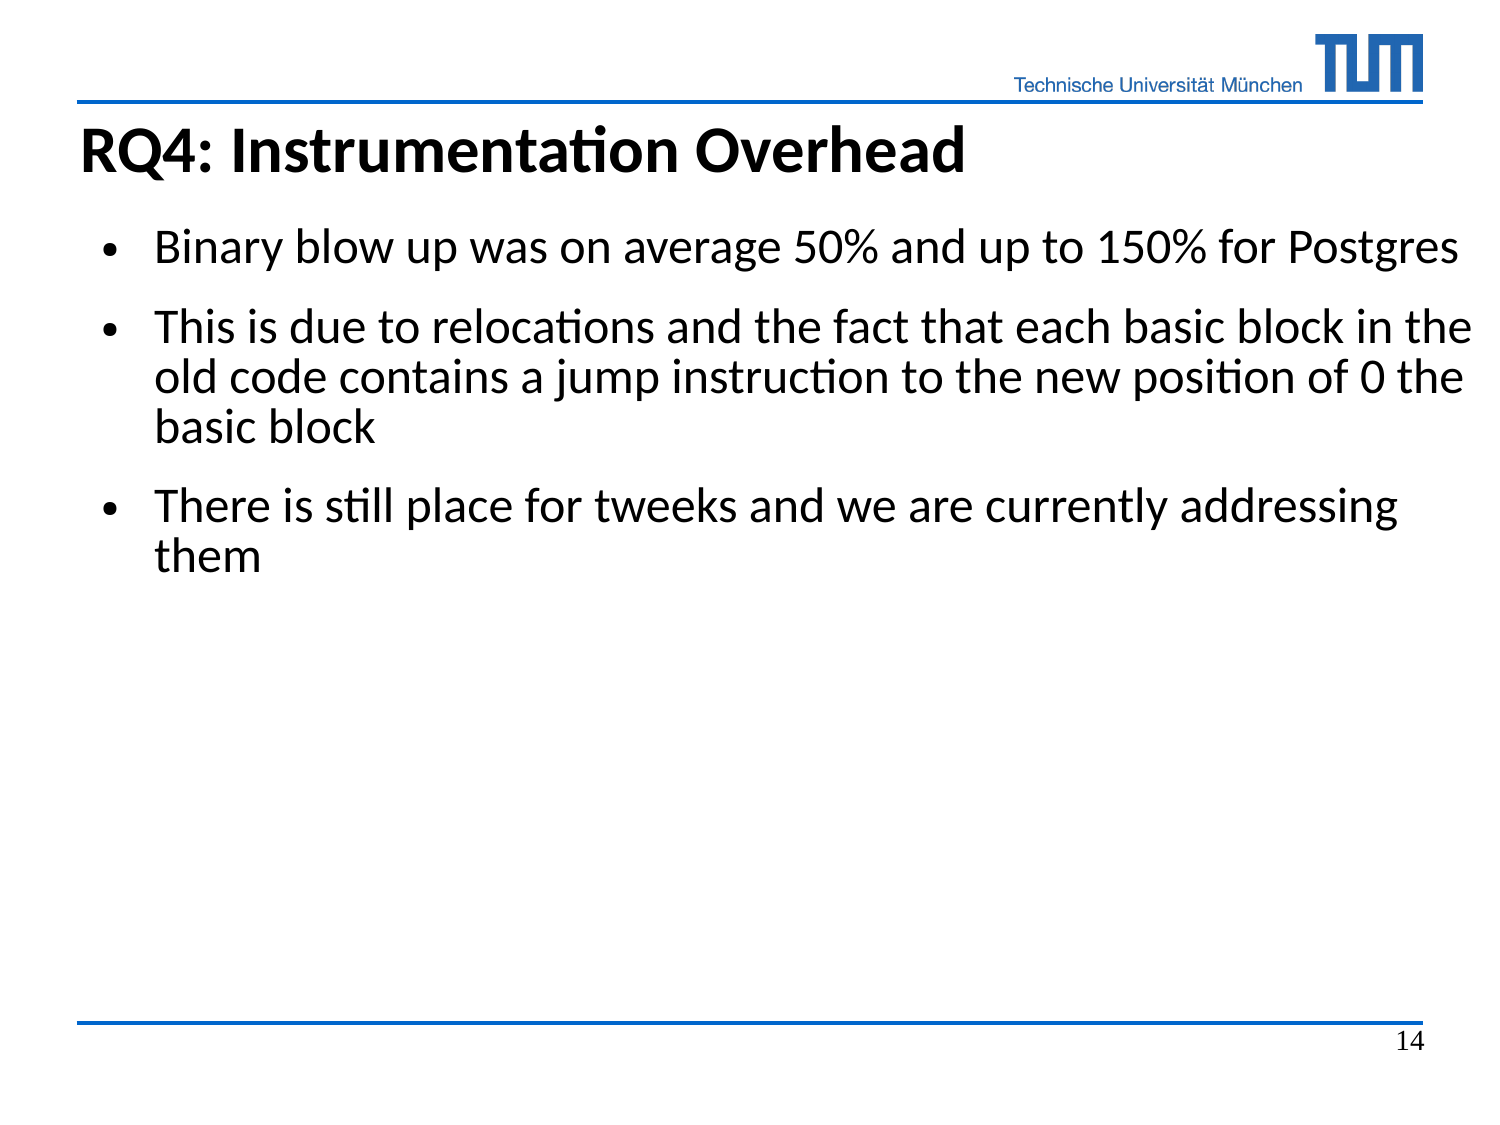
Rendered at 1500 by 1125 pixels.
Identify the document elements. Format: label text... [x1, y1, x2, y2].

list Binary blow up was on average 50% and up to 150% for Postgres This is due to relocations and the fact that each basic block in the old code contains a jump instruction to the new position of 0 the basic block There is still place for tweeks and we are currently addressing them [83, 226, 1500, 1125]
title RQ4: Instrumentation Overhead [80, 112, 1419, 200]
picture [1014, 34, 1423, 92]
